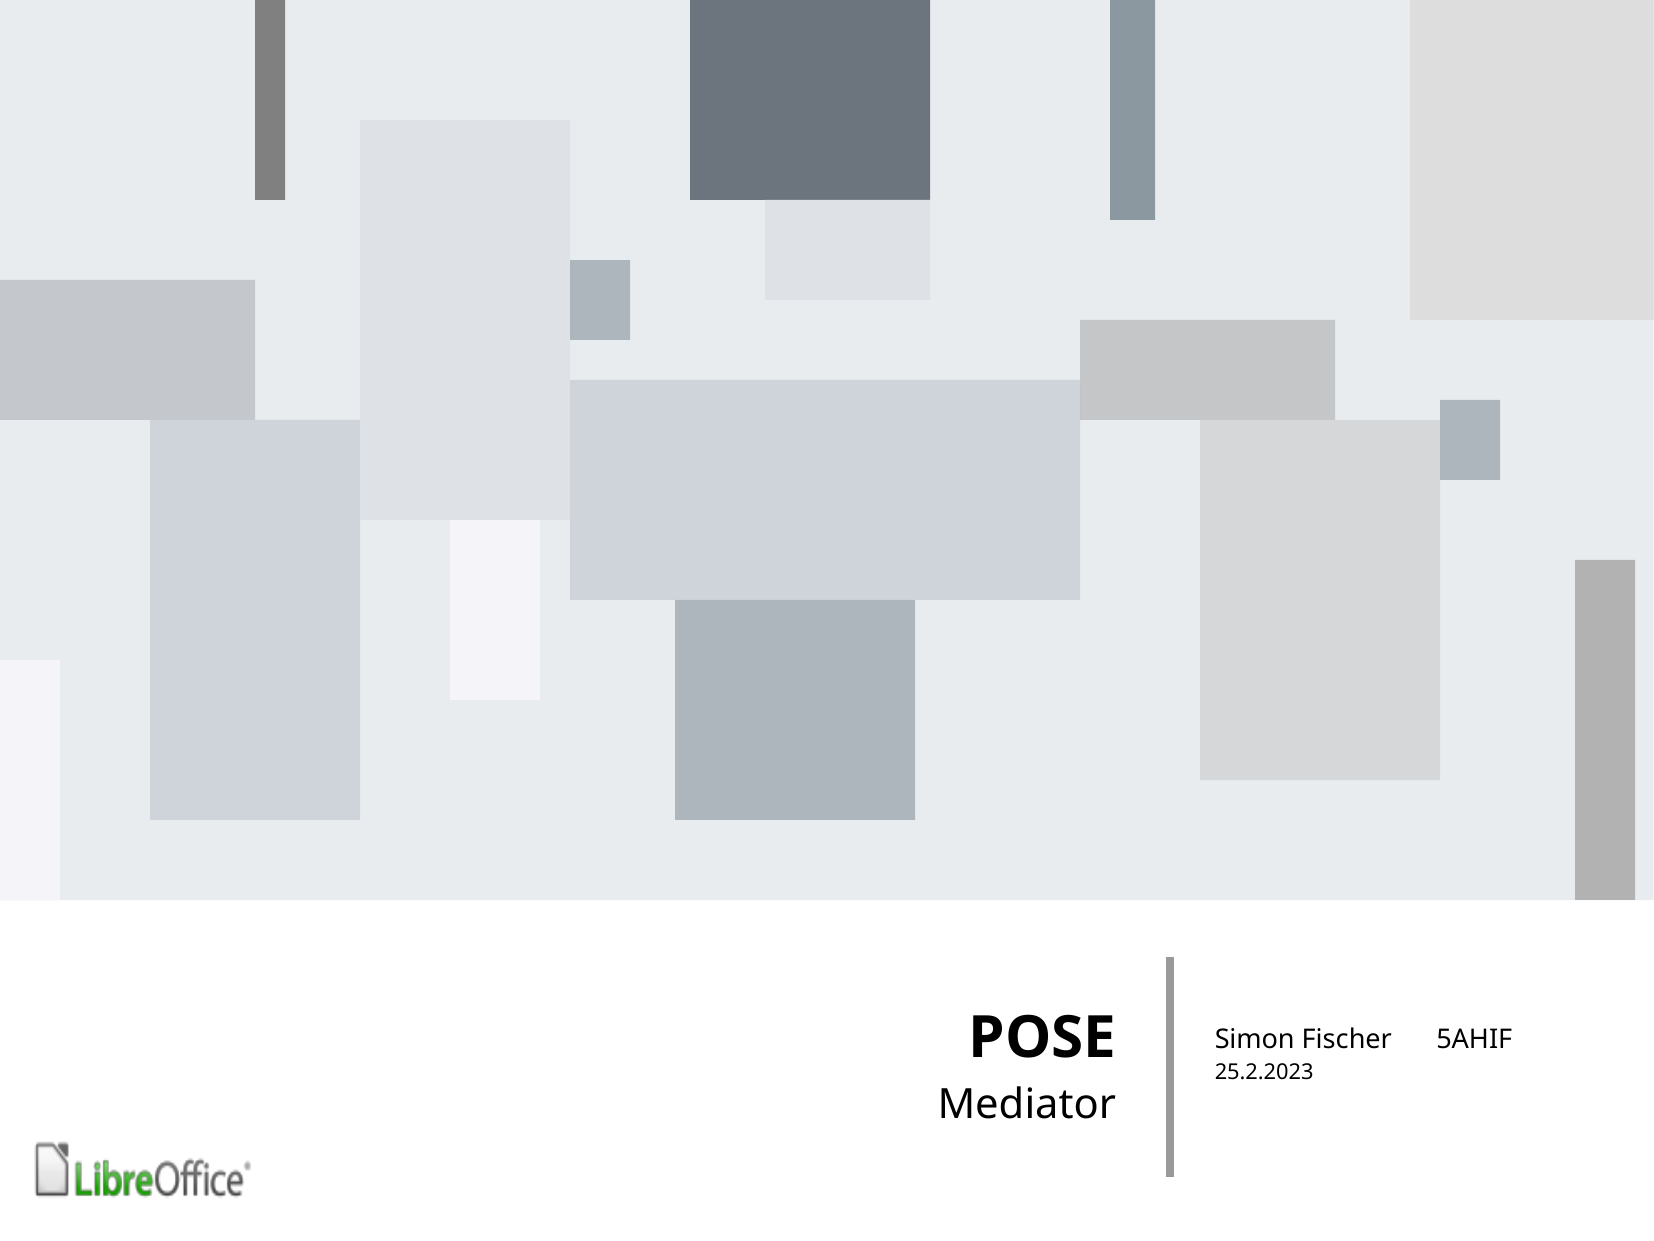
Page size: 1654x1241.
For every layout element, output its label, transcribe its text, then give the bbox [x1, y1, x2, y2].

picture [30, 1136, 256, 1203]
text_box POSE Mediator [675, 987, 1131, 1189]
text_box Simon Fischer 5AHIF 25.2.2023 [1200, 1012, 1591, 1121]
